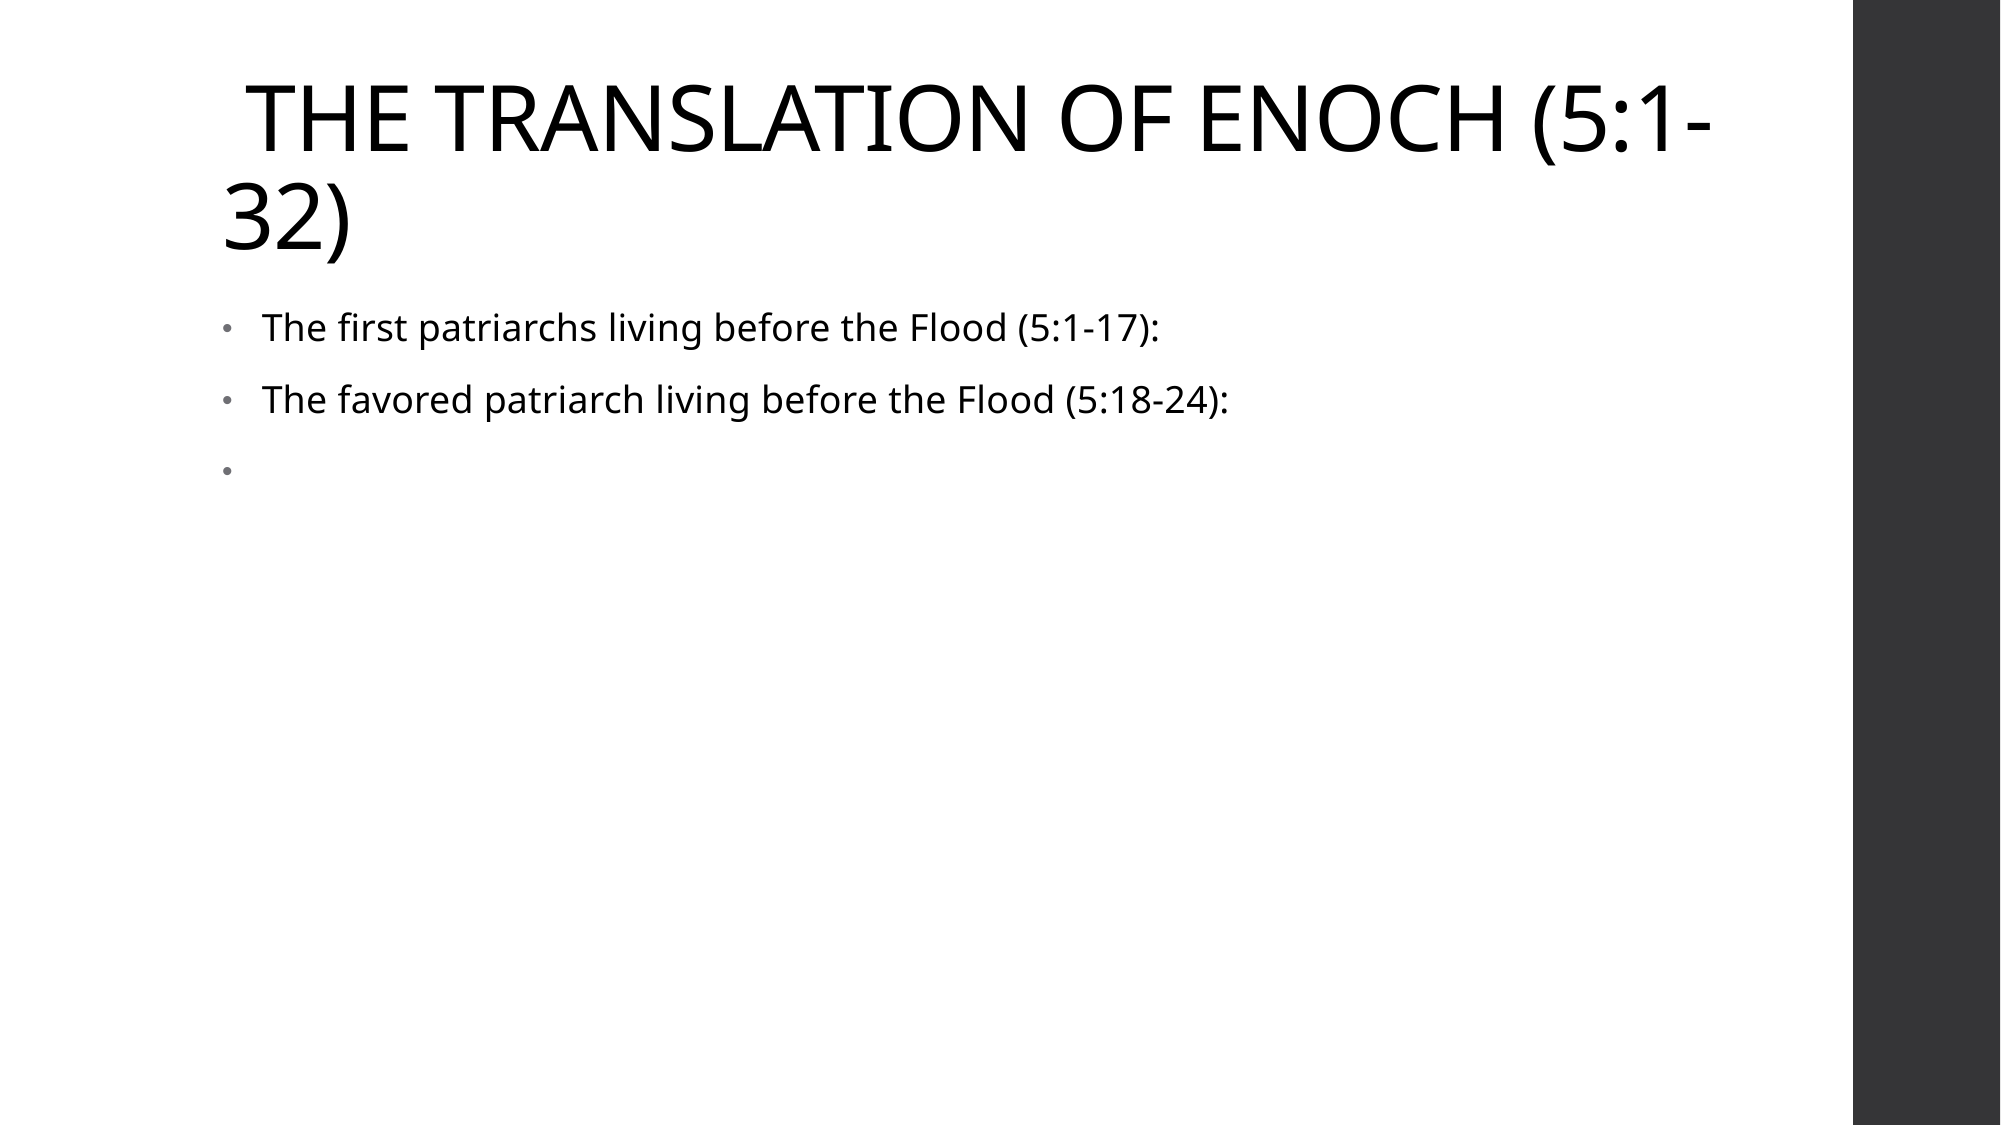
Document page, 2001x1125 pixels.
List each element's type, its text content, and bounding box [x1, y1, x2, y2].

title THE TRANSLATION OF ENOCH (5:1-32) [206, 60, 1797, 278]
list The first patriarchs living before the Flood (5:1-17): The favored patriarch living before the Flood (5:18-24): [206, 299, 1617, 1014]
